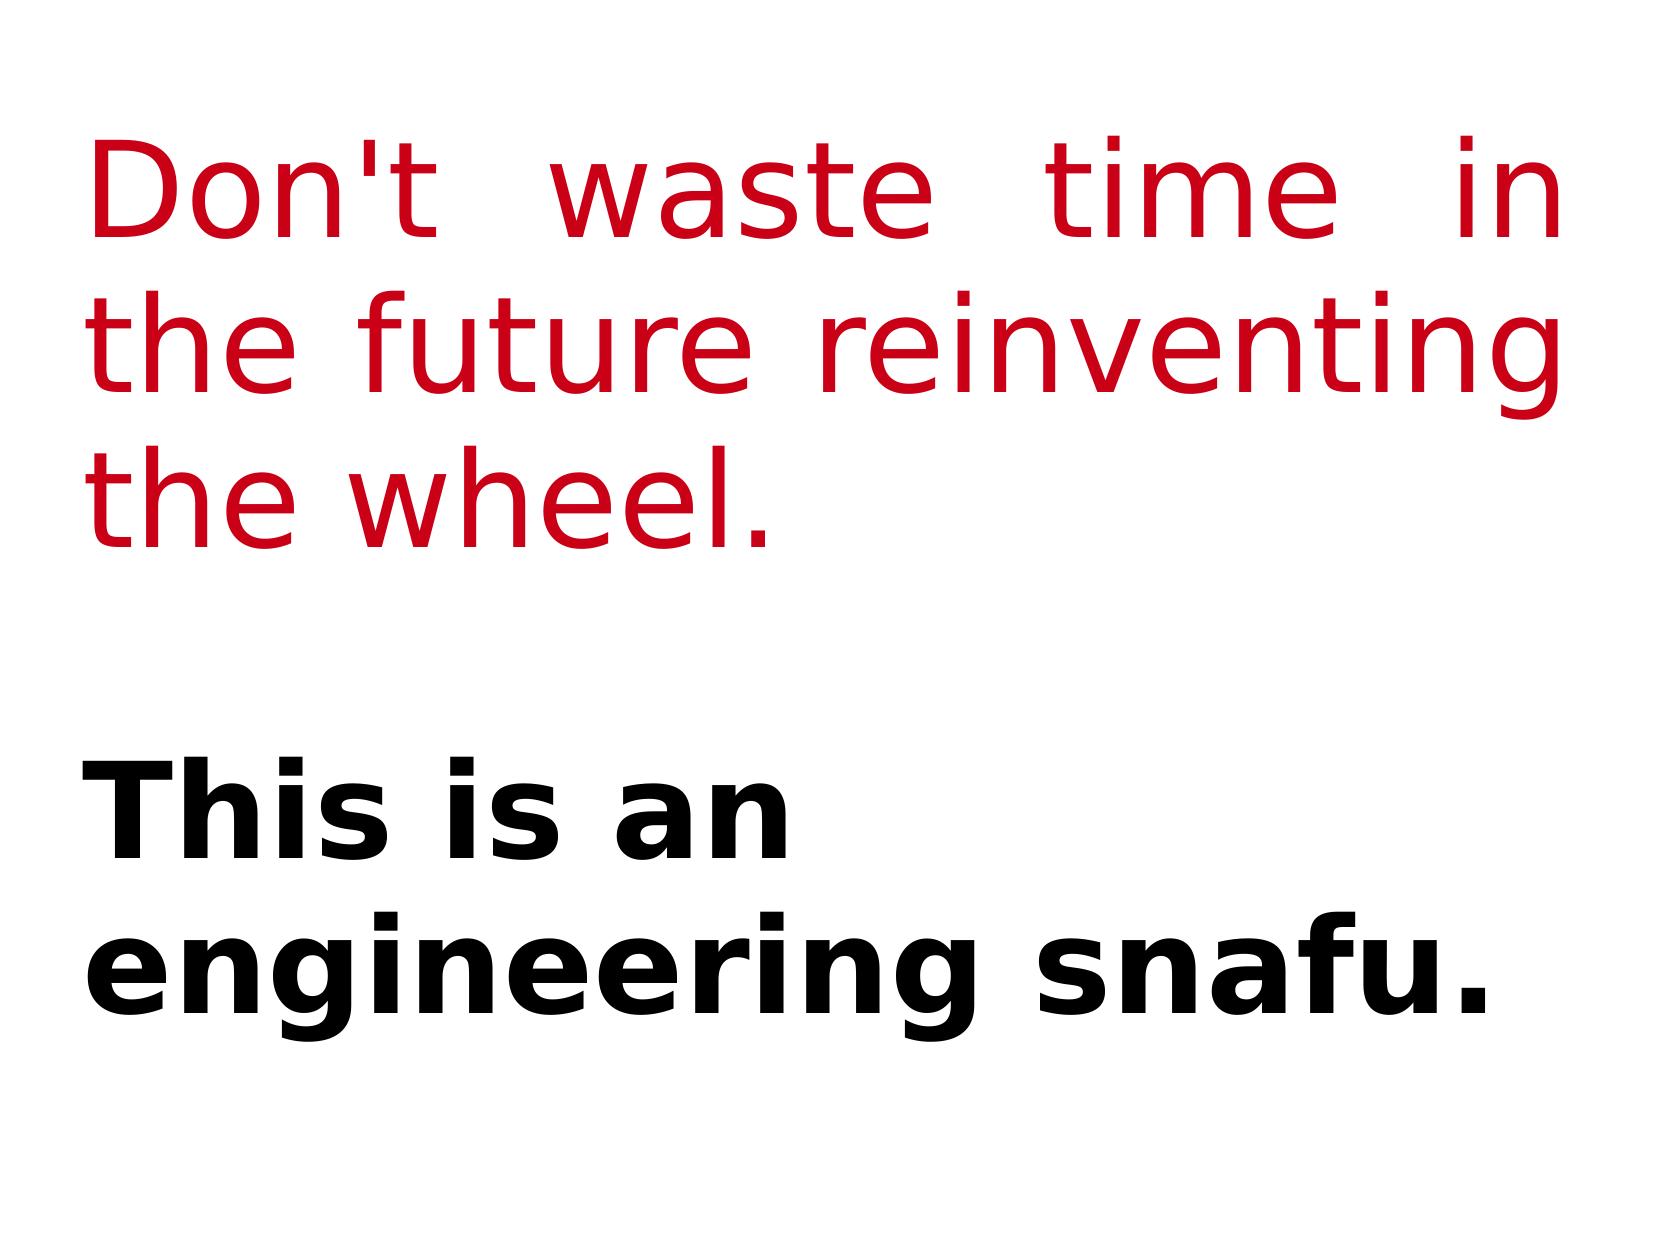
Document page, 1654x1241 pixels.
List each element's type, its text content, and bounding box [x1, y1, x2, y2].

subtitle Don't waste time in the future reinventing the wheel. This is an engineering snafu. [82, 49, 1571, 1109]
